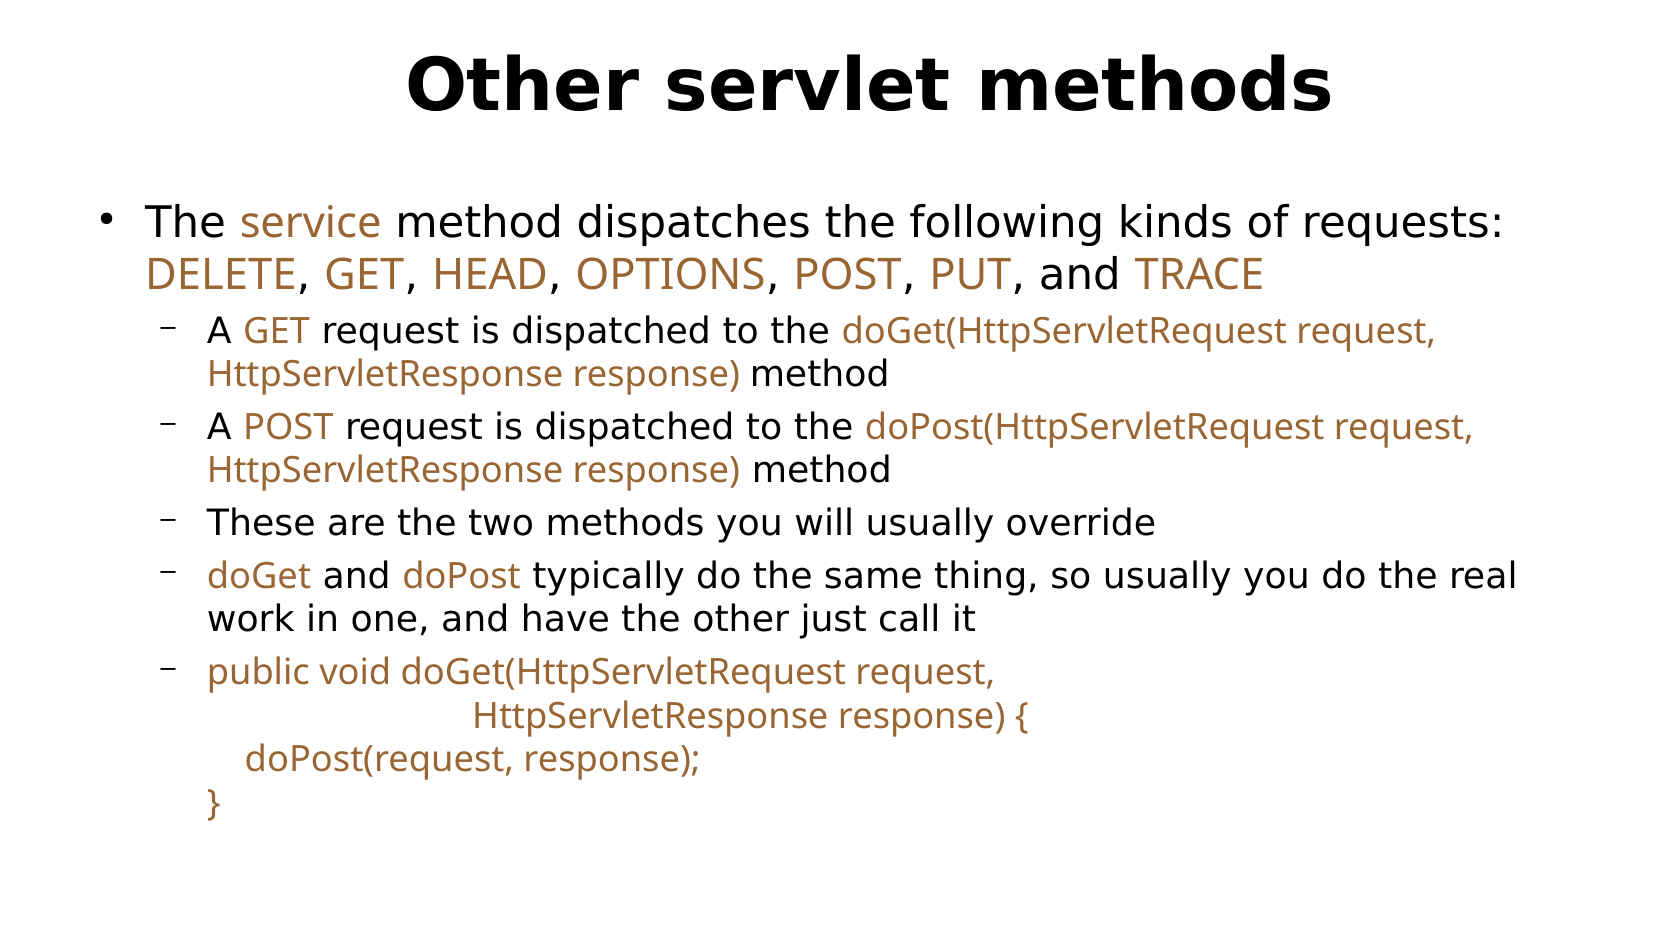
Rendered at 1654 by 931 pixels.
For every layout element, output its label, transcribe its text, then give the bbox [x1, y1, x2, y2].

title Other servlet methods [165, 19, 1575, 133]
list The service method dispatches the following kinds of requests: DELETE, GET, HEAD, OPTIONS, POST, PUT, and TRACE A GET request is dispatched to the doGet(HttpServletRequest request, HttpServletResponse response) method A POST request is dispatched to the doPost(HttpServletRequest request, HttpServletResponse response) method These are the two methods you will usually override doGet and doPost typically do the same thing, so usually you do the real work in one, and have the other just call it public void doGet(HttpServletRequest request, HttpServletResponse response) { doPost(request, response); } [68, 185, 1620, 832]
